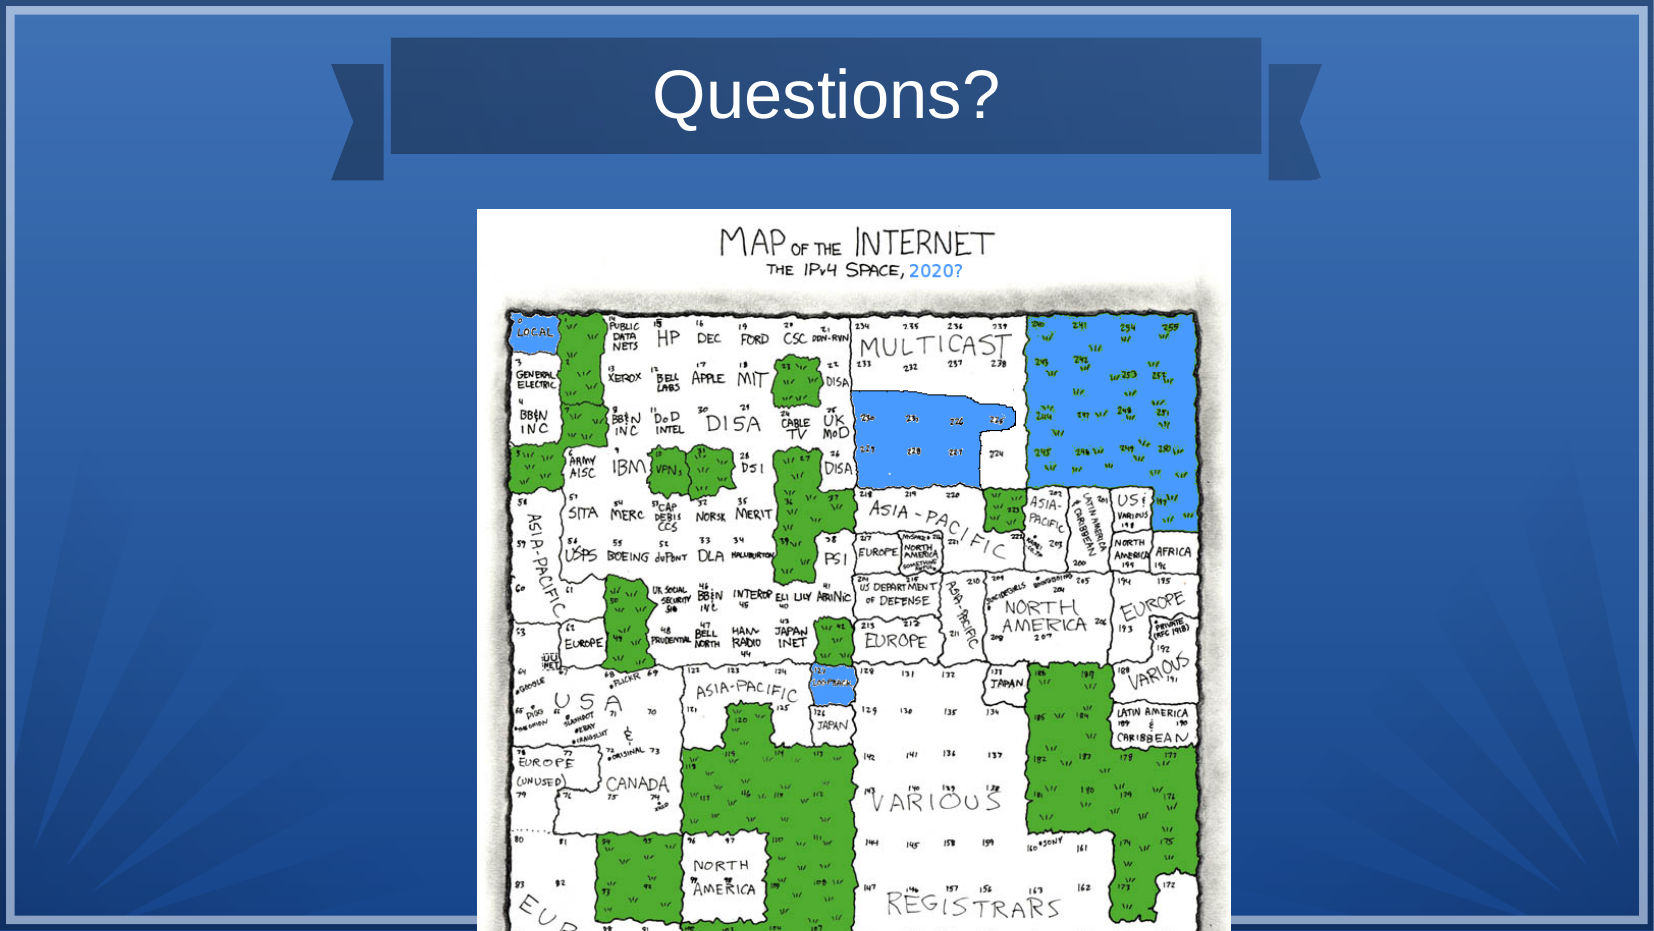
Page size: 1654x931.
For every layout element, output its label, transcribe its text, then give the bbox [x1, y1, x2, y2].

picture [477, 209, 1231, 931]
title Questions? [389, 35, 1264, 154]
